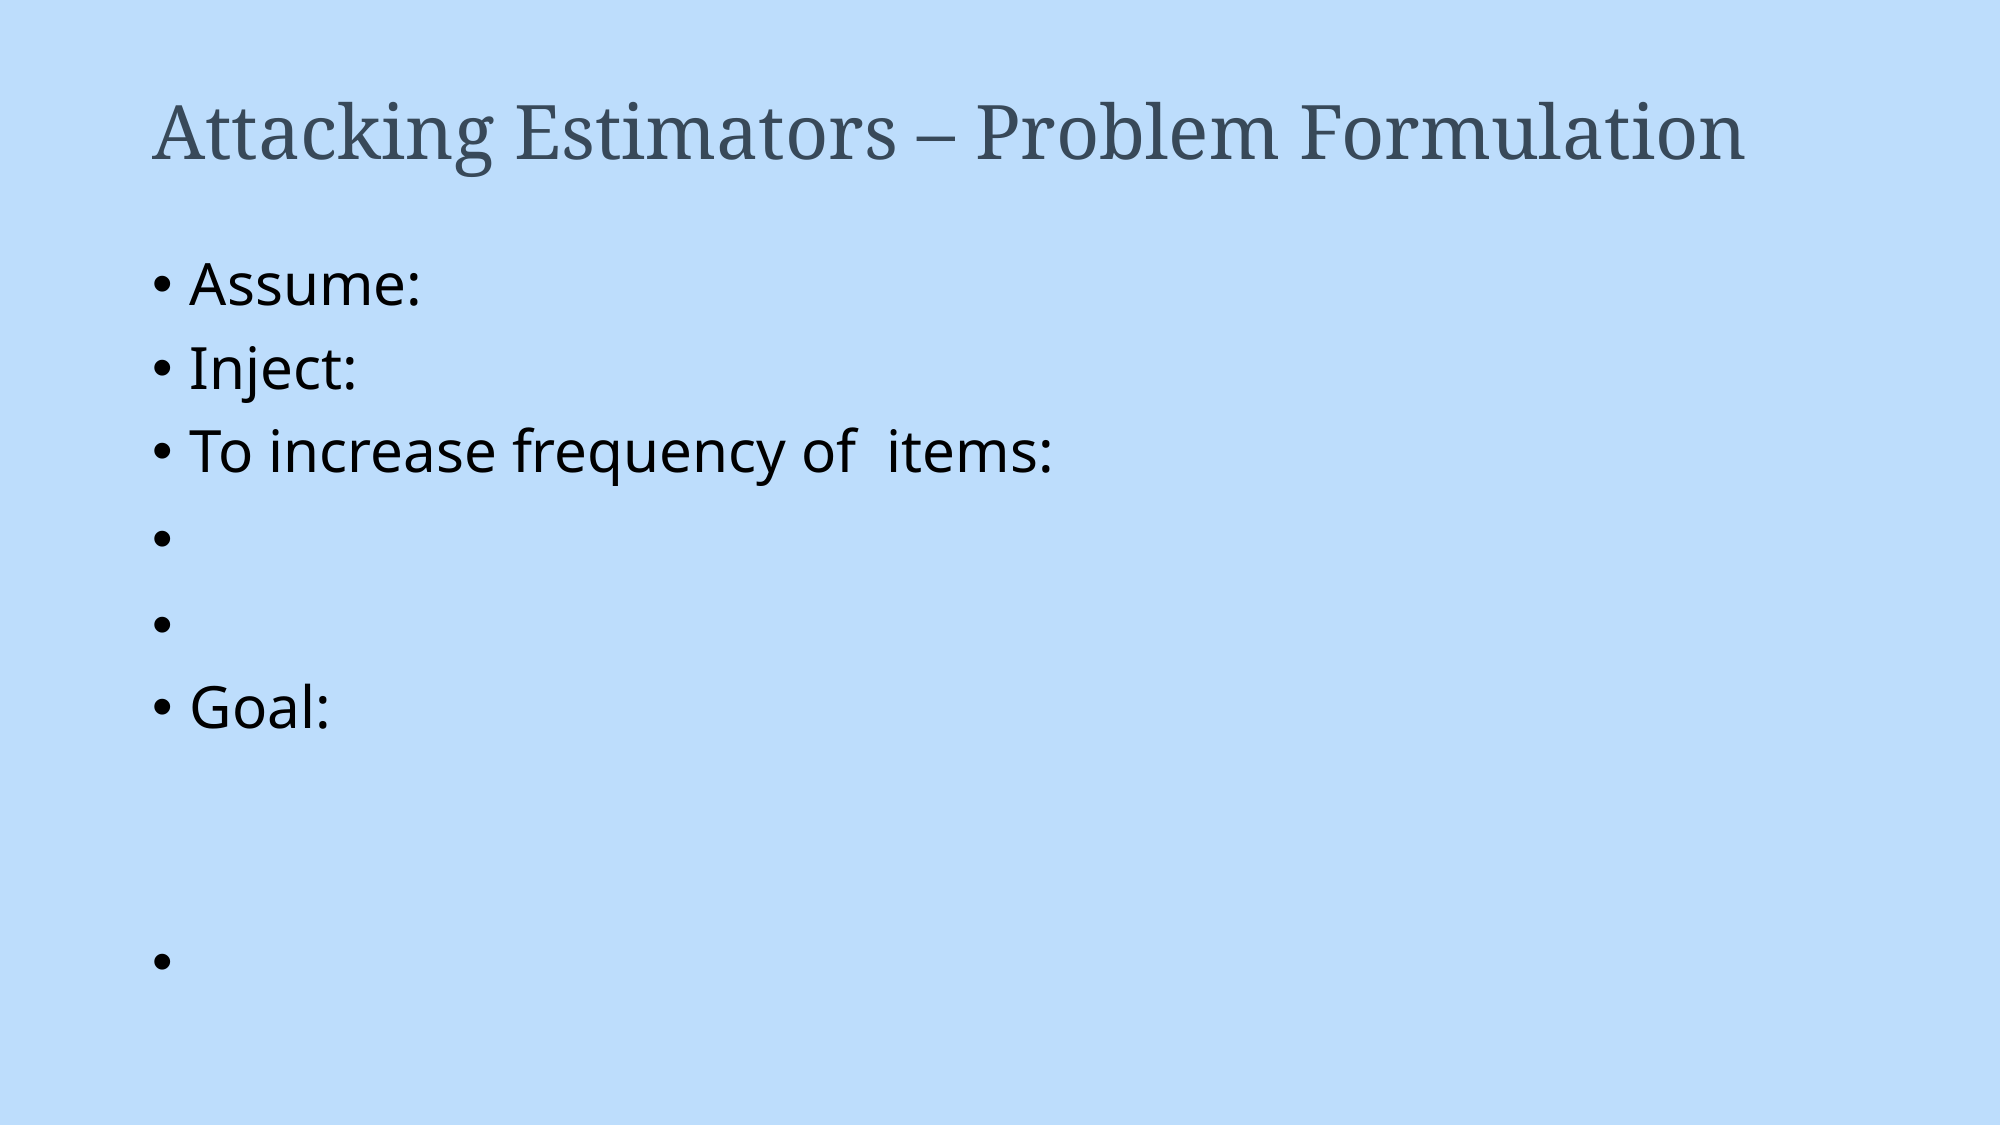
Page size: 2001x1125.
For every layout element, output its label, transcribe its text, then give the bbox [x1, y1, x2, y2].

title Attacking Estimators – Problem Formulation [137, 59, 1863, 211]
list Assume: Inject: To increase frequency of items: Goal: [137, 247, 1863, 1014]
